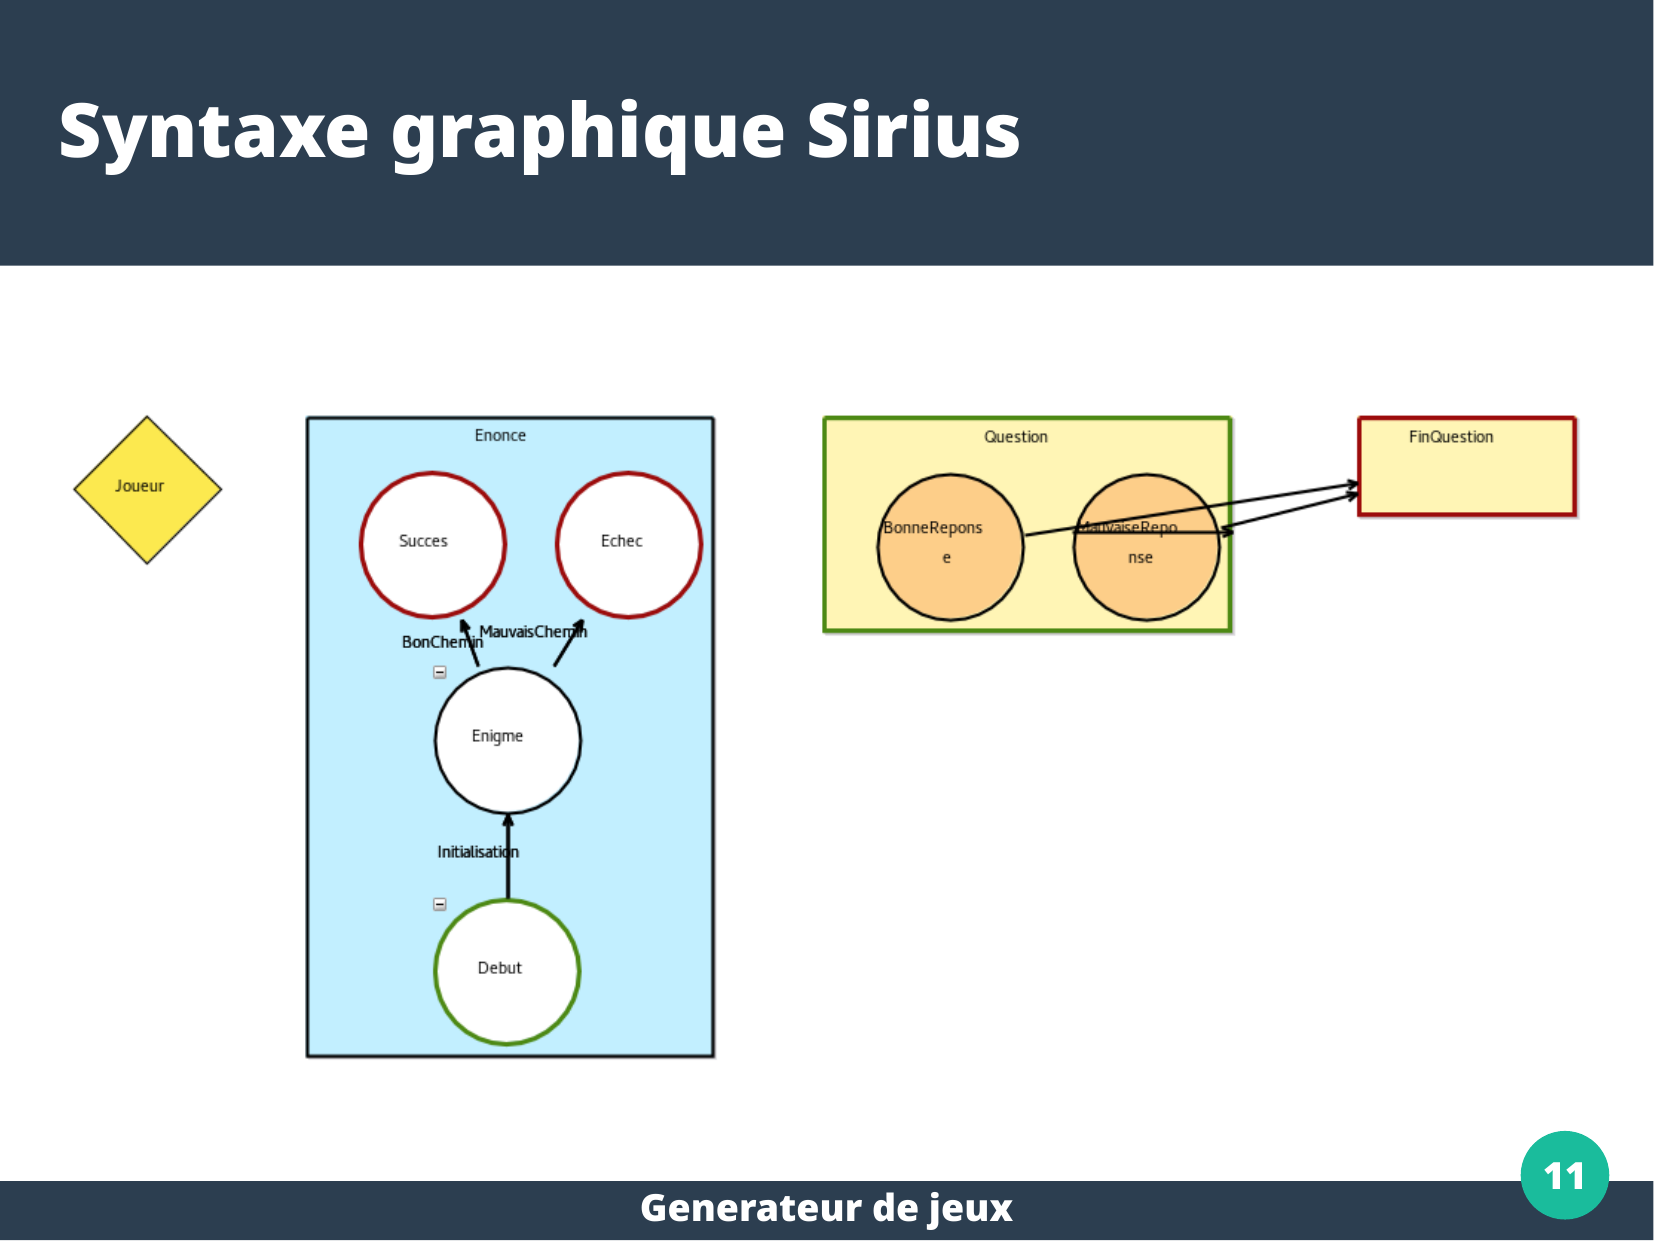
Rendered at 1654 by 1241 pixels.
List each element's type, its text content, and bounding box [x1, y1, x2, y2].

picture [59, 401, 1595, 1075]
title Syntaxe graphique Sirius [59, 49, 1595, 207]
